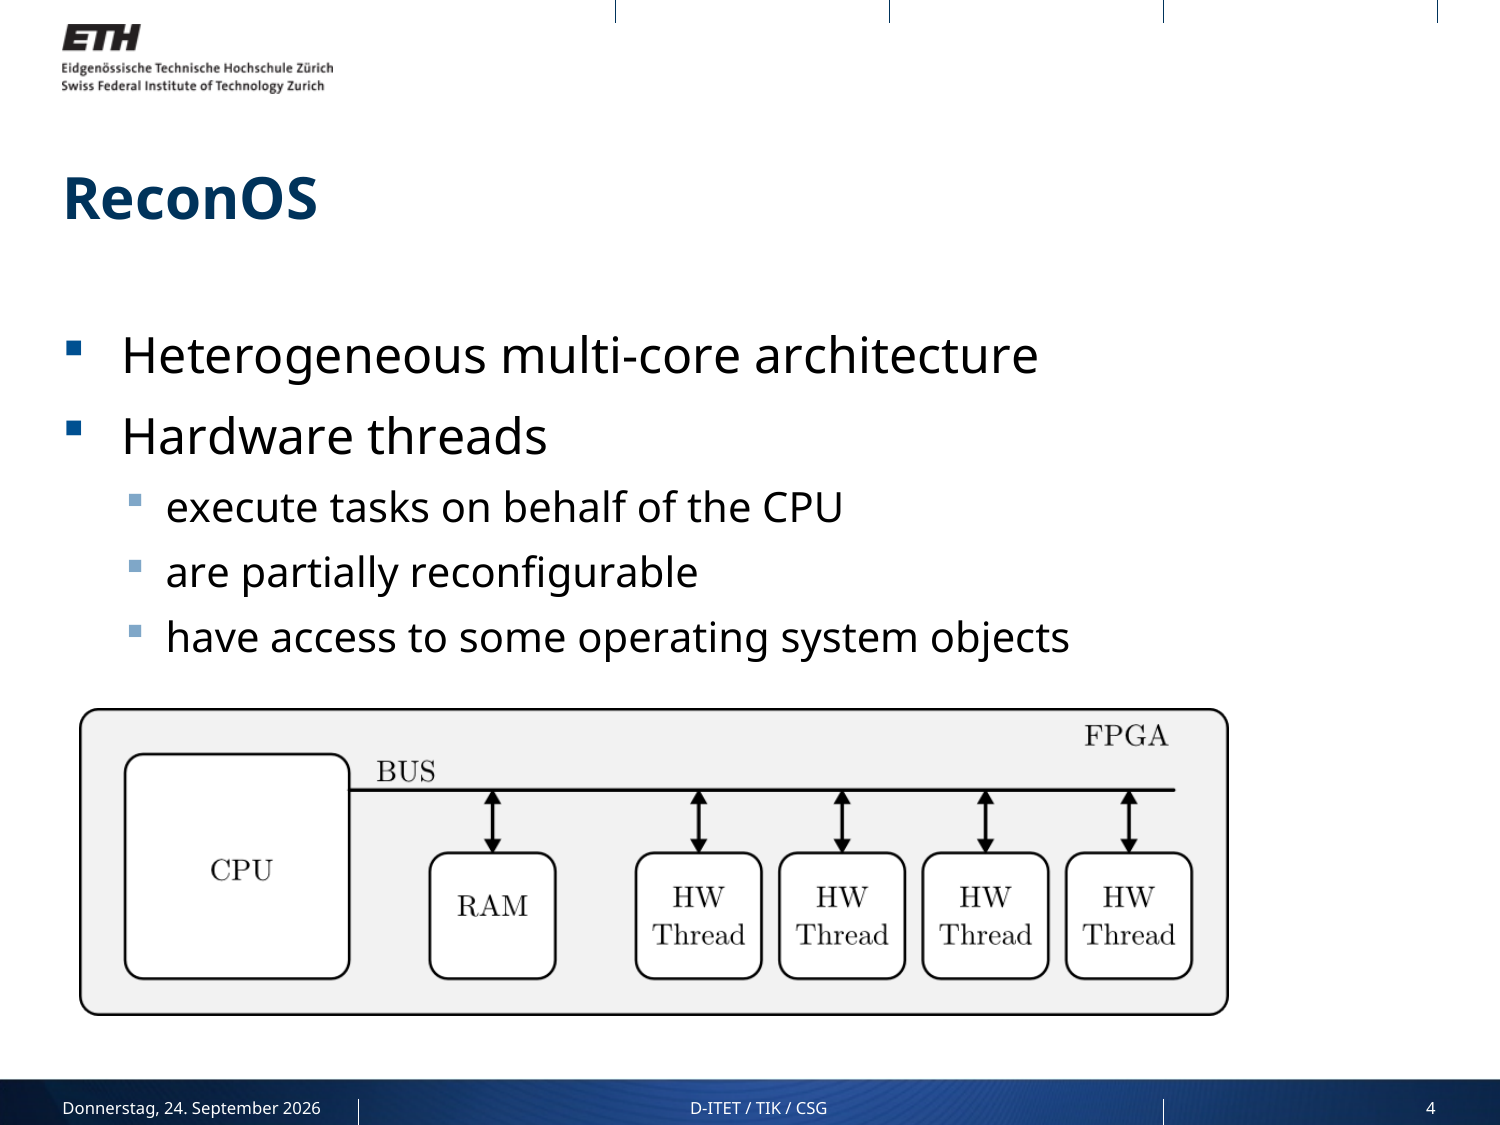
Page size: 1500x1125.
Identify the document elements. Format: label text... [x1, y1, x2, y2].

list Heterogeneous multi-core architecture Hardware threads execute tasks on behalf of the CPU are partially reconfigurable have access to some operating system objects [62, 319, 1438, 1067]
picture [79, 708, 1229, 1016]
picture [0, 1078, 1500, 1125]
title ReconOS [62, 157, 1438, 296]
picture [62, 24, 333, 94]
